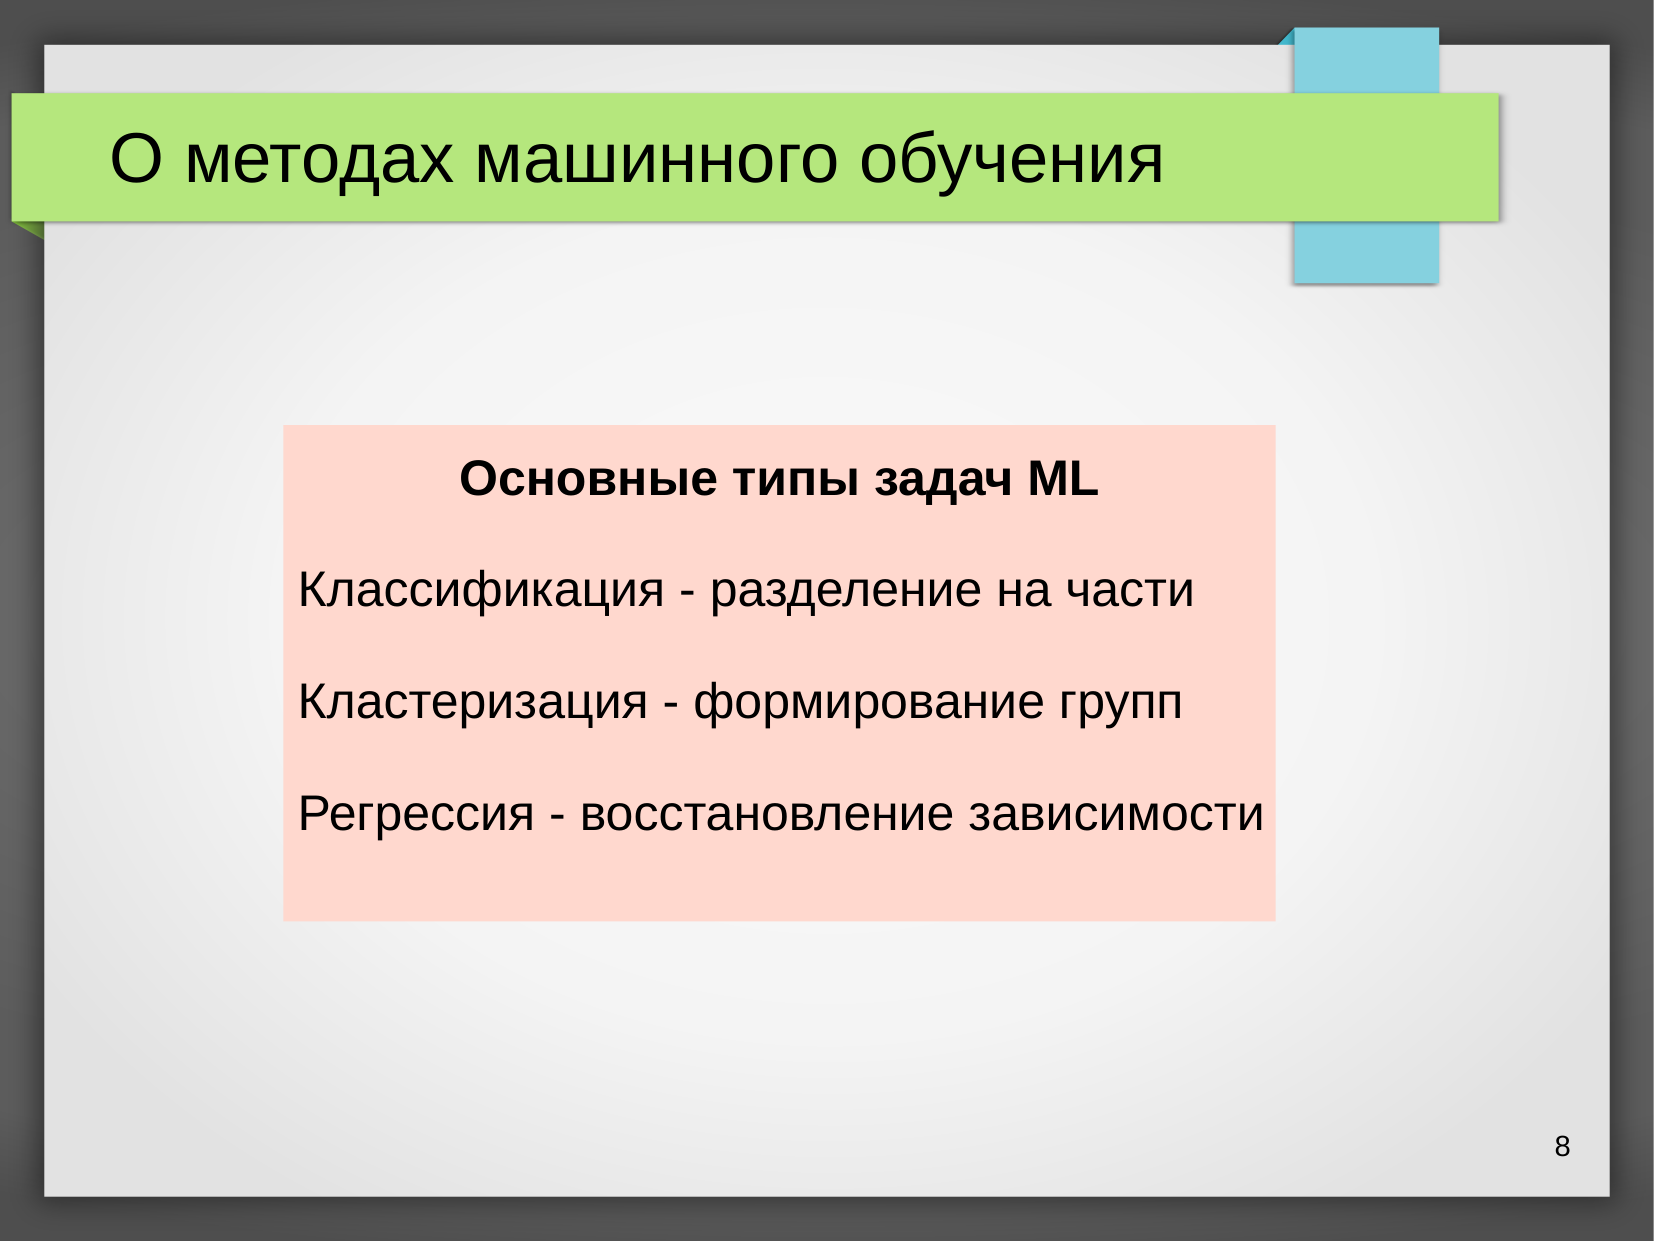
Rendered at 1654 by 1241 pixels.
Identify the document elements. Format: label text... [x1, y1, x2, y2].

subtitle Основные типы задач ML Классификация - разделение на части Кластеризация - формирование групп Регрессия - восстановление зависимости [283, 425, 1276, 922]
picture [0, 0, 1654, 1241]
title О методах машинного обучения [71, 118, 1205, 199]
